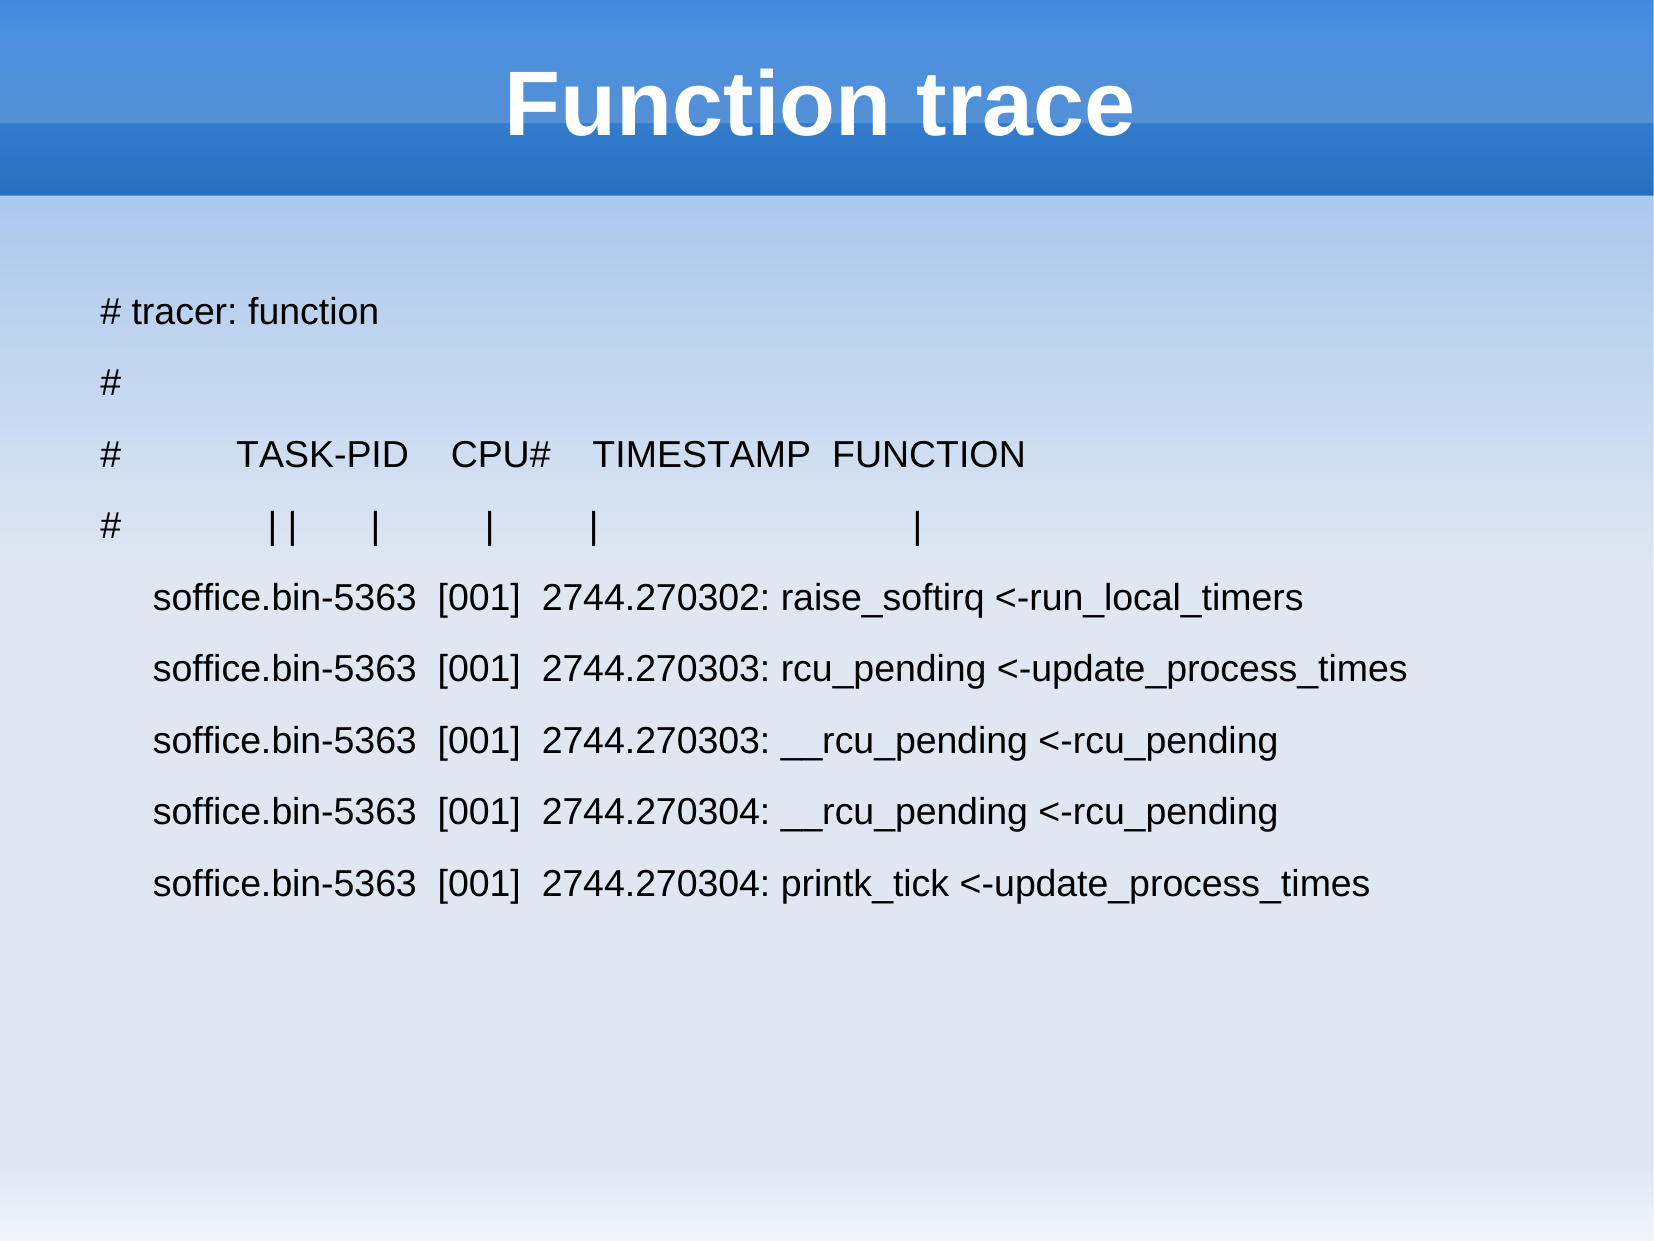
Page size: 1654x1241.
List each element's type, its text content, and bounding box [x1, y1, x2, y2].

title Function trace [76, 7, 1565, 200]
list # tracer: function # # TASK-PID CPU# TIMESTAMP FUNCTION # | | | | | | soffice.bin-5363 [001] 2744.270302: raise_softirq <-run_local_timers soffice.bin-5363 [001] 2744.270303: rcu_pending <-update_process_times soffice.bin-5363 [001] 2744.270303: __rcu_pending <-rcu_pending soffice.bin-5363 [001] 2744.270304: __rcu_pending <-rcu_pending soffice.bin-5363 [001] 2744.270304: printk_tick <-update_process_times [82, 290, 1571, 1094]
picture [0, 0, 1654, 1241]
